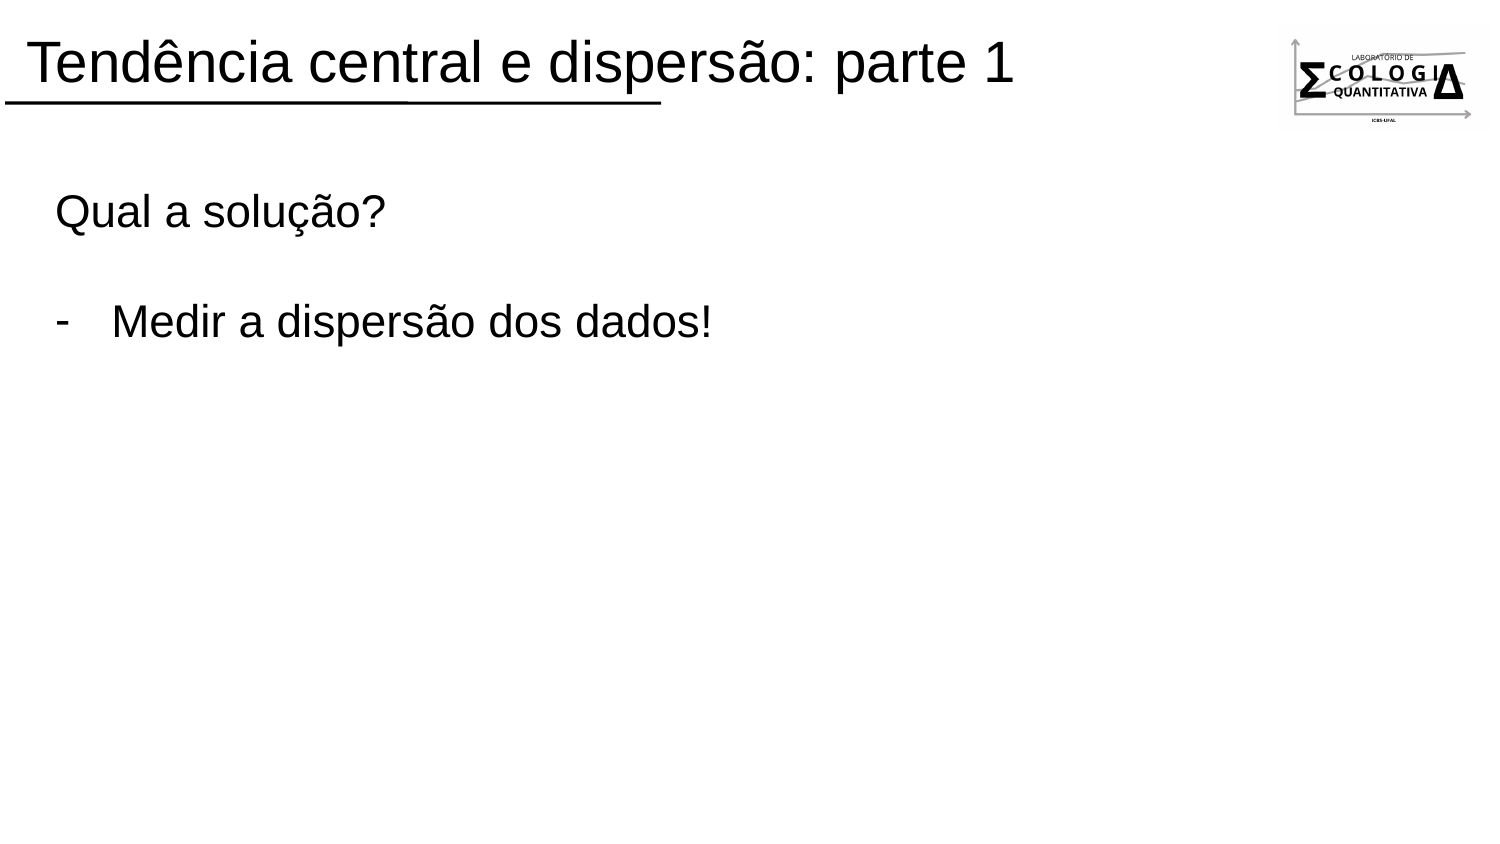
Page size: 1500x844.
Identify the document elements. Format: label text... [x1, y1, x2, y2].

text_box Qual a solução? Medir a dispersão dos dados! [40, 174, 1290, 355]
picture [1275, 23, 1490, 131]
text_box Tendência central e dispersão: parte 1 [11, 9, 1210, 117]
